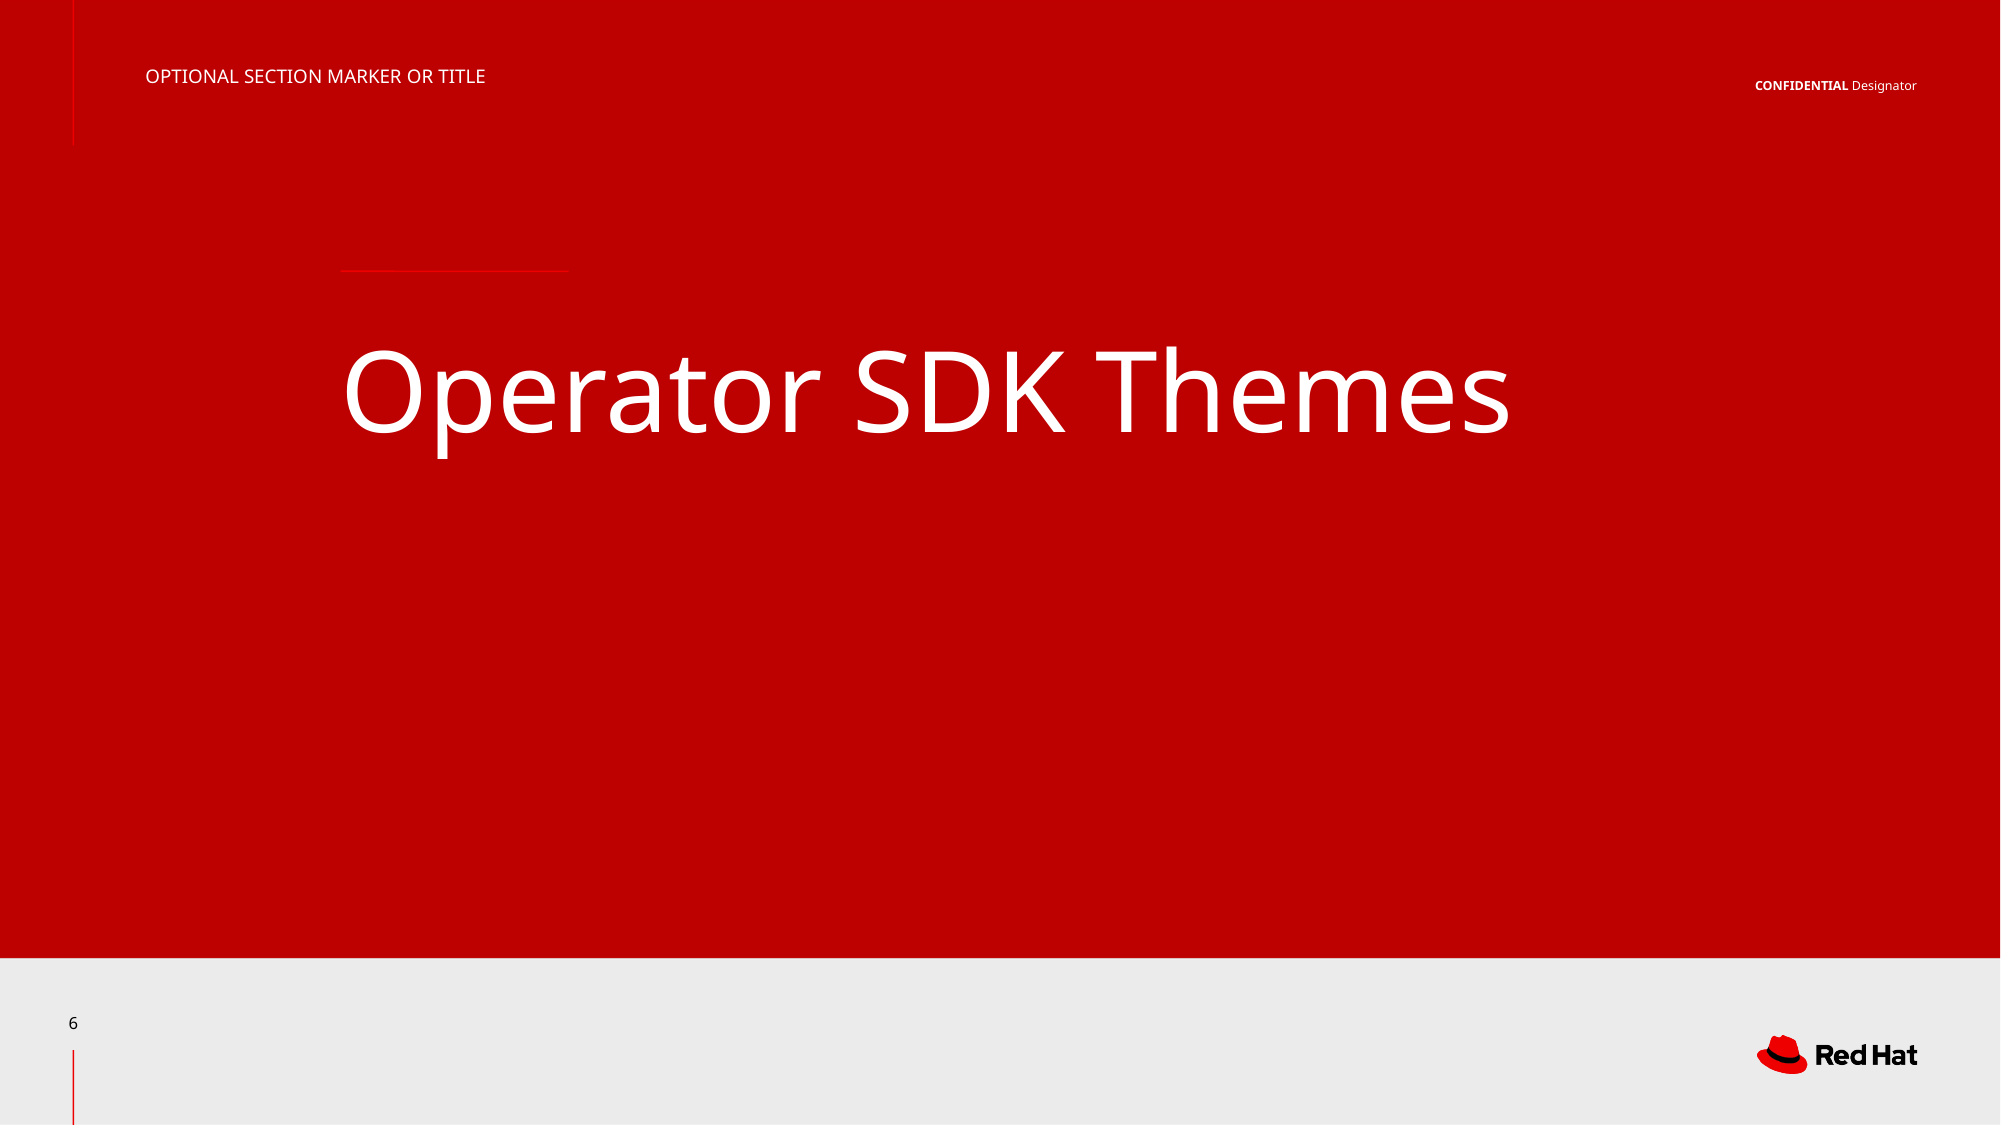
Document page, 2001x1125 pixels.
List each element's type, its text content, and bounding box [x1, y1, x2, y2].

subtitle OPTIONAL SECTION MARKER OR TITLE [73, 9, 919, 143]
picture [0, 0, 2001, 1125]
title Operator SDK Themes [340, 308, 1652, 813]
slide_number <number> [13, 1012, 134, 1036]
